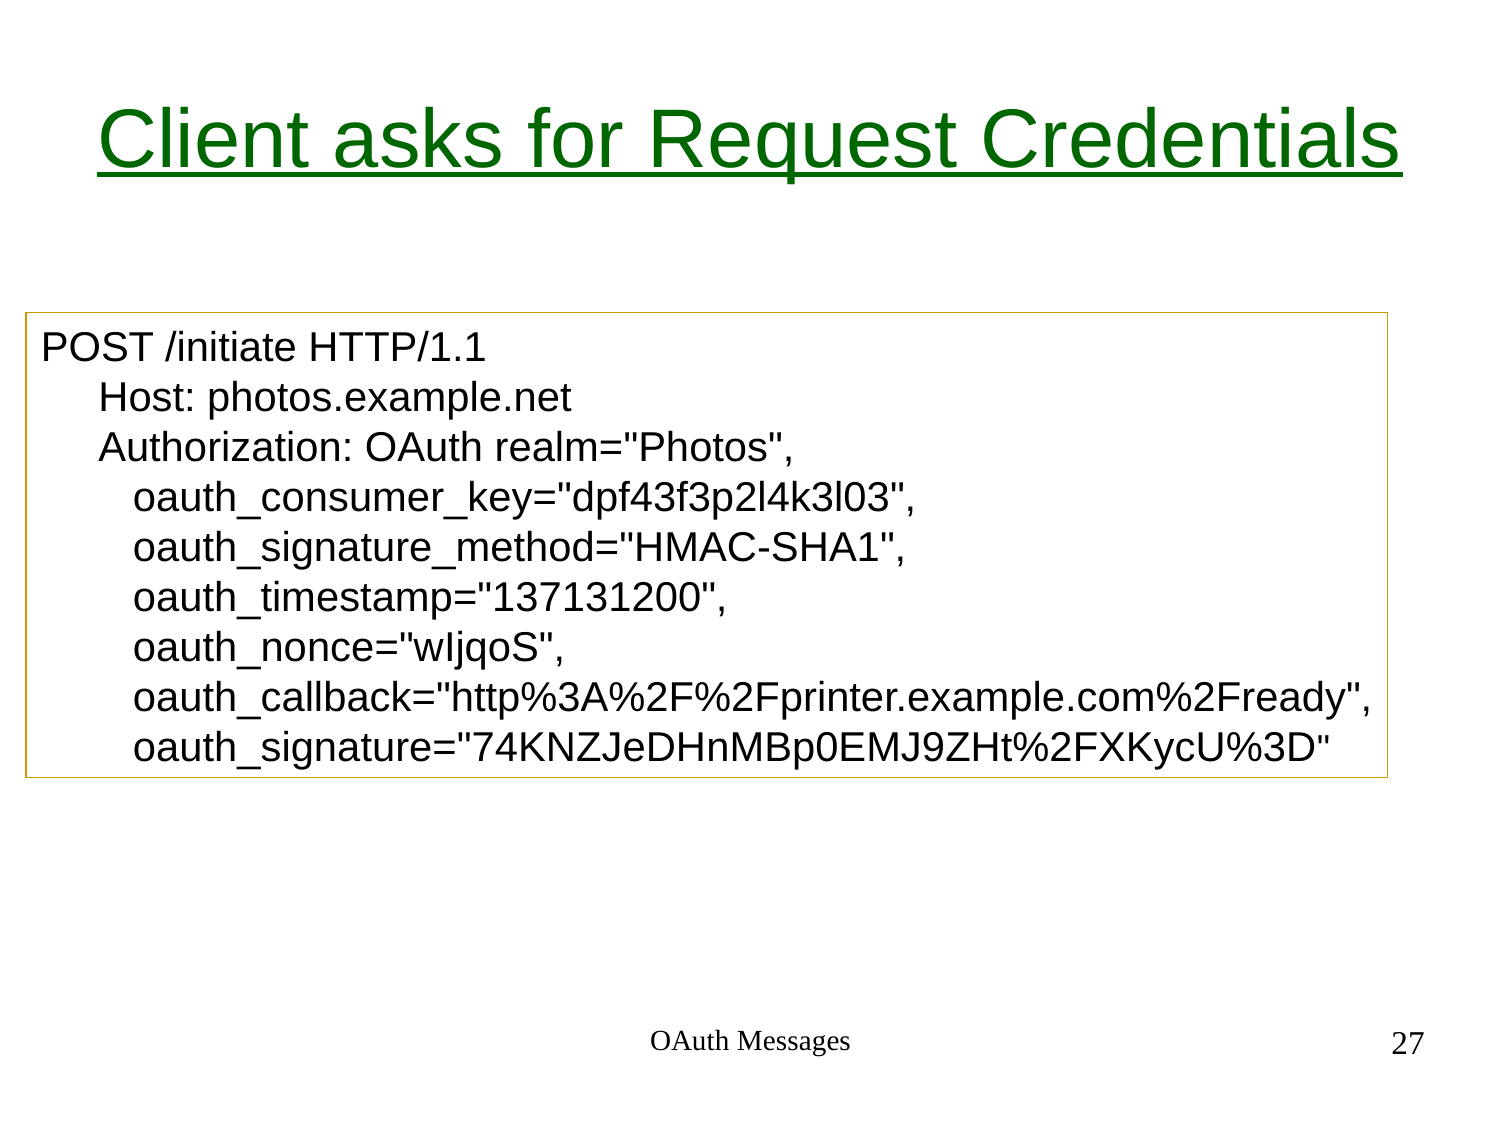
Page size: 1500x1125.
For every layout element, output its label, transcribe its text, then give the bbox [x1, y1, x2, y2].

title Client asks for Request Credentials [75, 45, 1425, 233]
text_box POST /initiate HTTP/1.1 Host: photos.example.net Authorization: OAuth realm="Photos", oauth_consumer_key="dpf43f3p2l4k3l03", oauth_signature_method="HMAC-SHA1", oauth_timestamp="137131200", oauth_nonce="wIjqoS", oauth_callback="http%3A%2F%2Fprinter.example.com%2Fready", oauth_signature="74KNZJeDHnMBp0EMJ9ZHt%2FXKycU%3D" [26, 312, 1388, 778]
